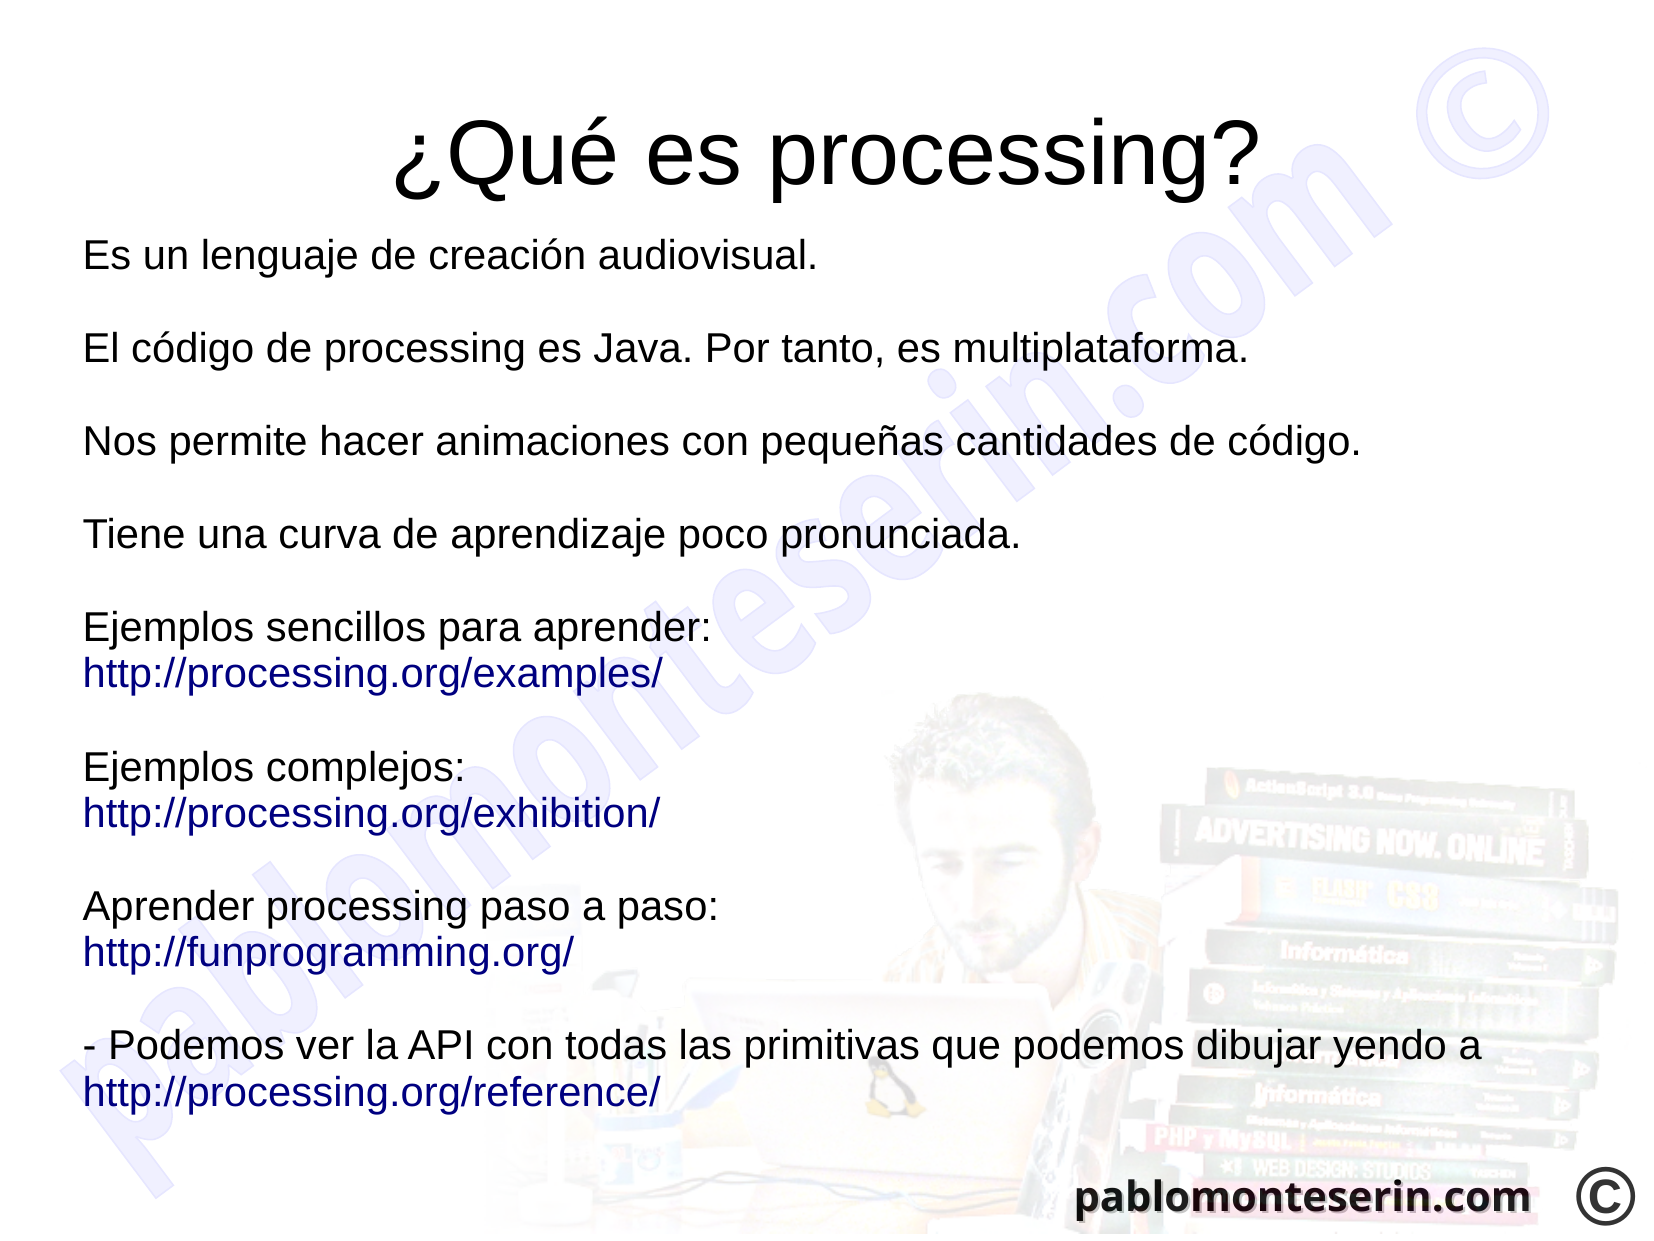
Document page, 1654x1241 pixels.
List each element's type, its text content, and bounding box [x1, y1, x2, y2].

subtitle Es un lenguaje de creación audiovisual. El código de processing es Java. Por tanto, es multiplataforma. Nos permite hacer animaciones con pequeñas cantidades de código. Tiene una curva de aprendizaje poco pronunciada. Ejemplos sencillos para aprender: http://processing.org/examples/ Ejemplos complejos: http://processing.org/exhibition/ Aprender processing paso a paso: http://funprogramming.org/ - Podemos ver la API con todas las primitivas que podemos dibujar yendo a http://processing.org/reference/ [82, 226, 1538, 1121]
title ¿Qué es processing? [82, 49, 1571, 257]
picture [468, 674, 1654, 1234]
